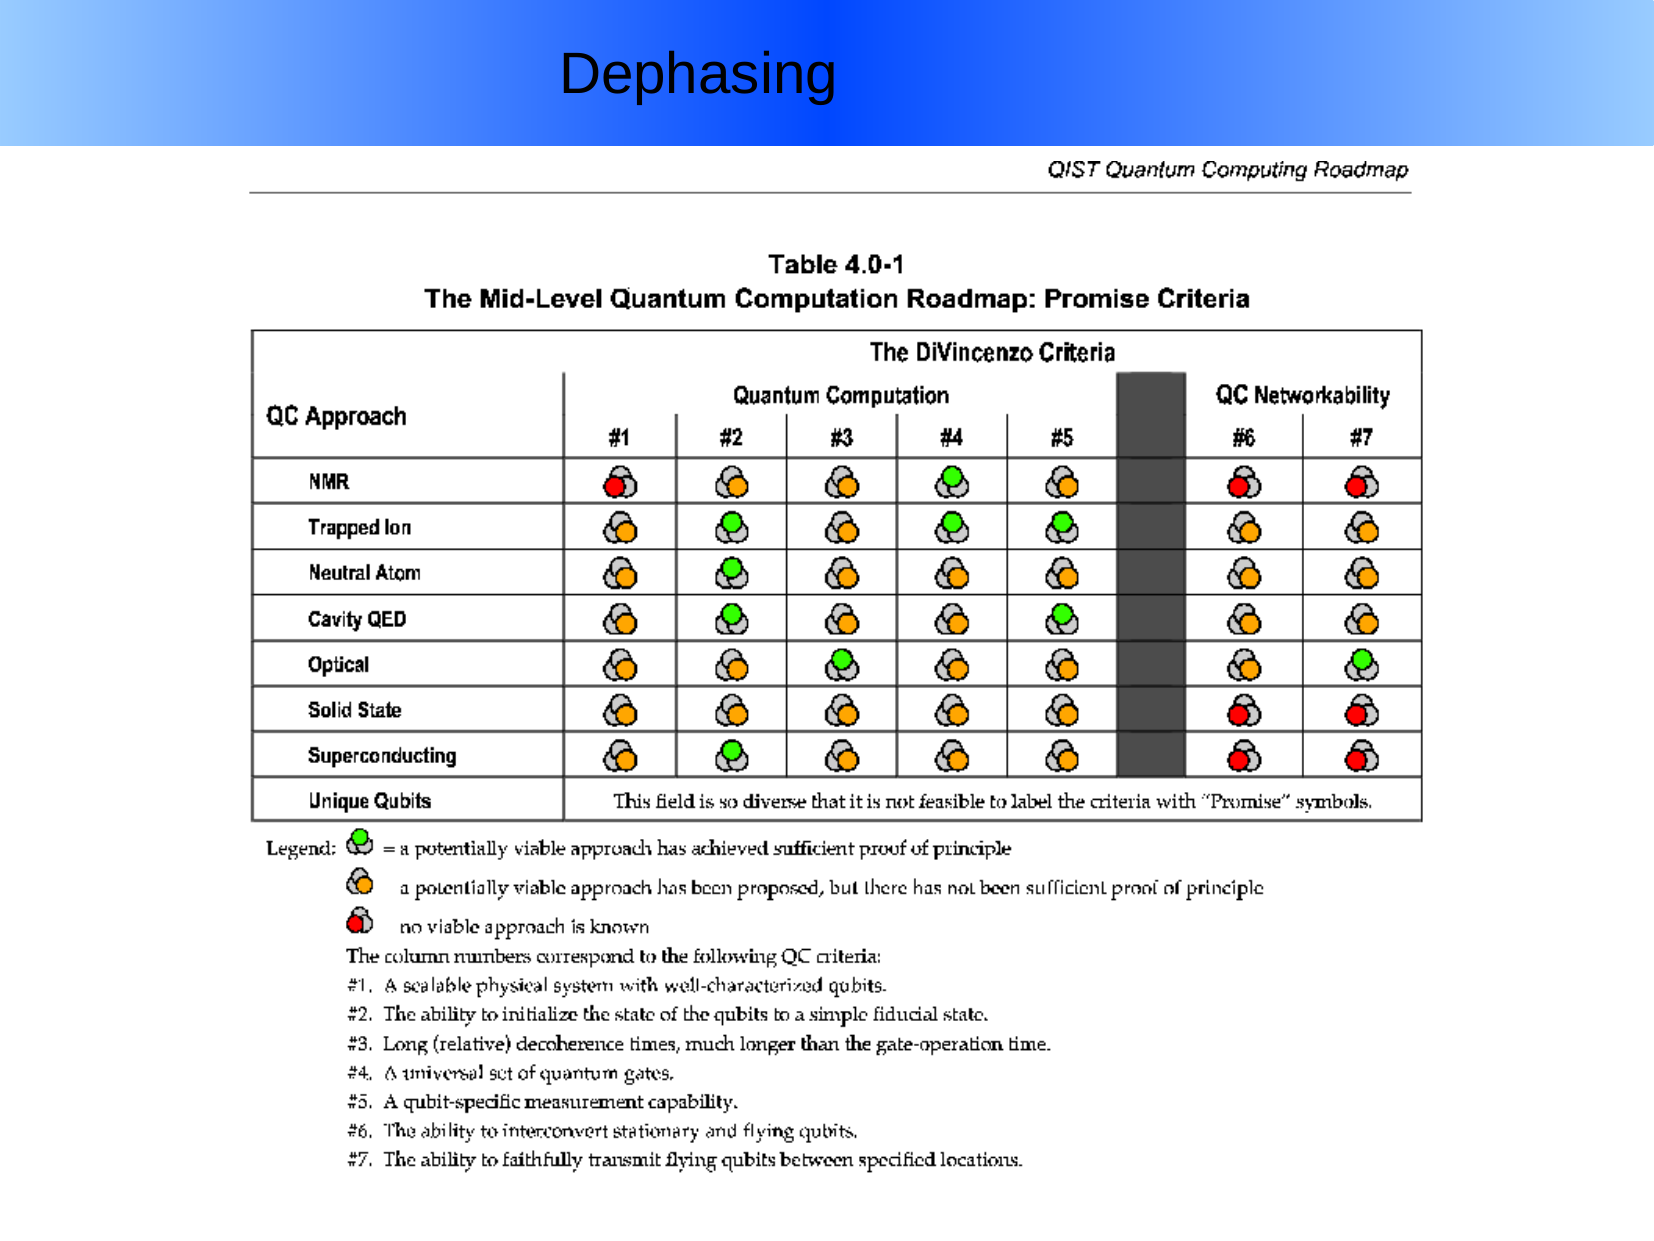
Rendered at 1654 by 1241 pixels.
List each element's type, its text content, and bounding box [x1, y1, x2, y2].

text_box Dephasing [544, 33, 854, 121]
text_box [0, 0, 1654, 146]
picture [248, 161, 1426, 1183]
